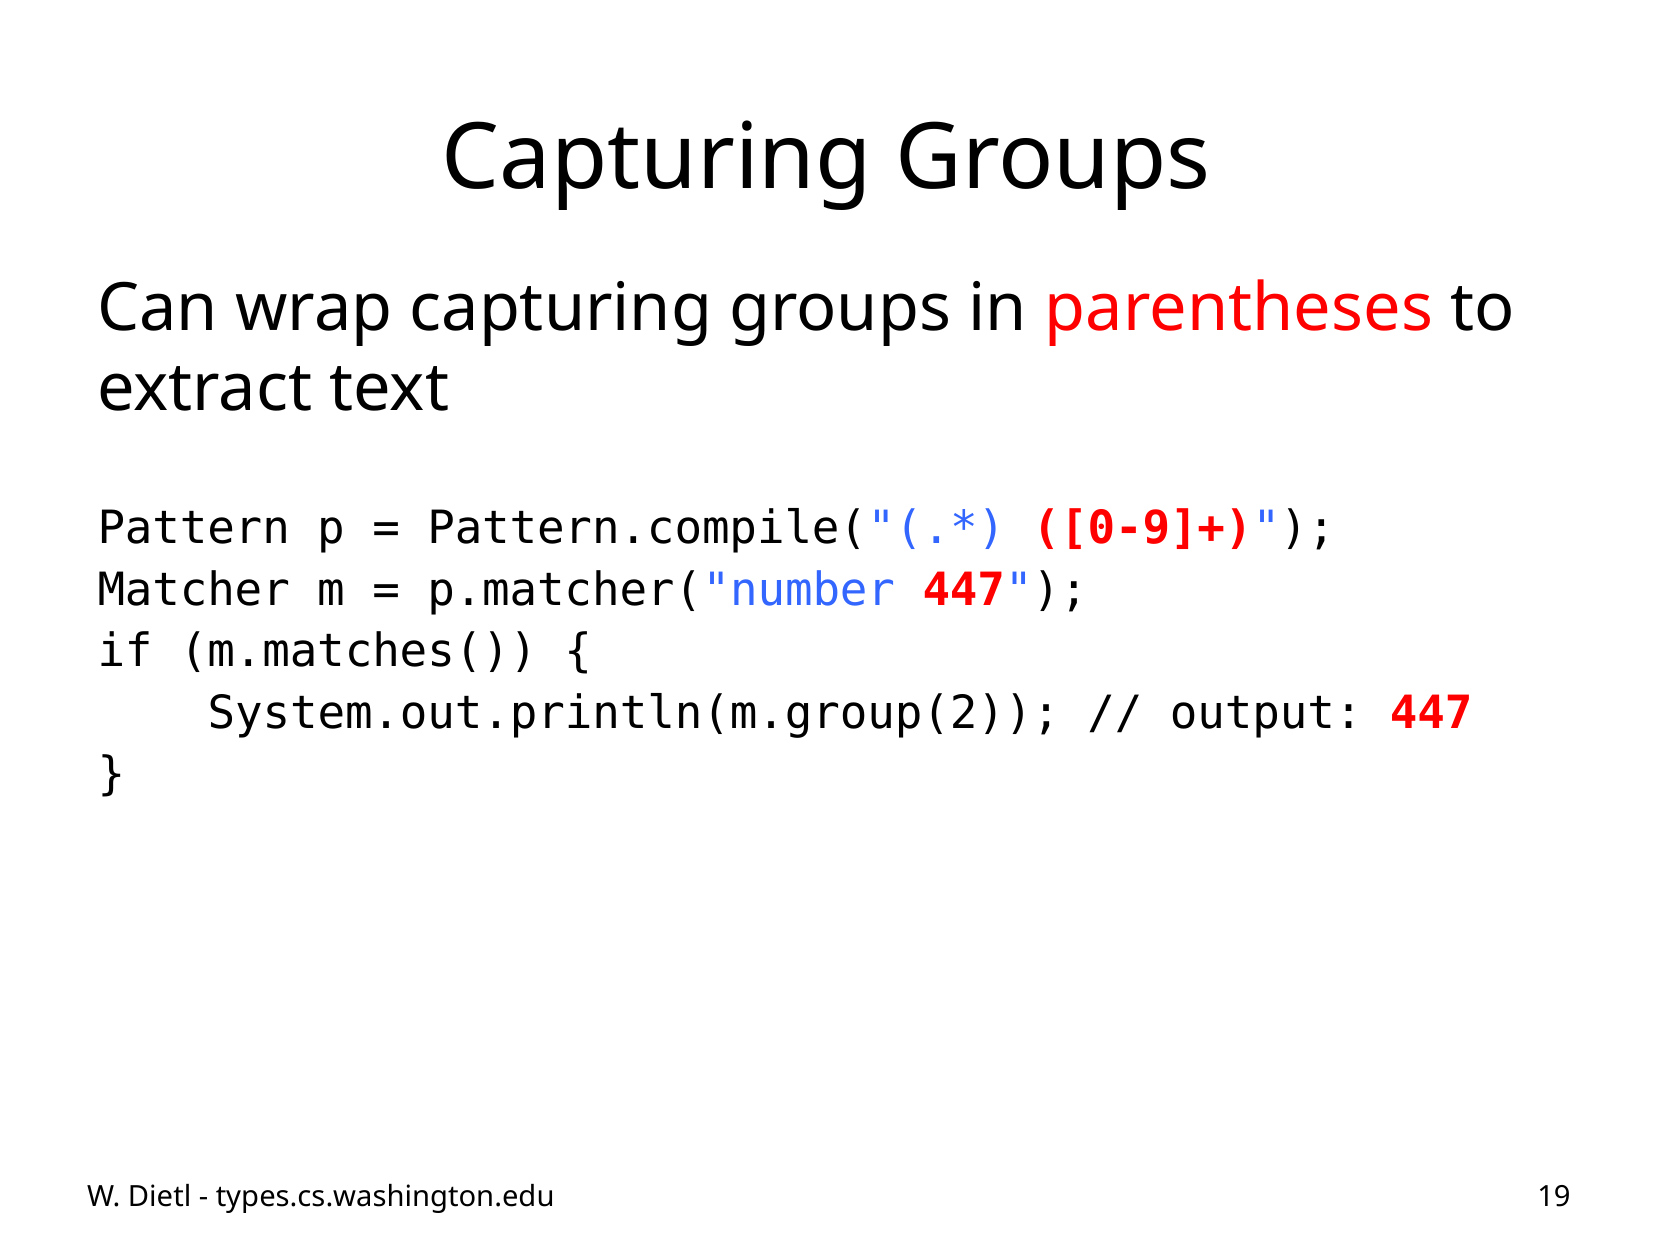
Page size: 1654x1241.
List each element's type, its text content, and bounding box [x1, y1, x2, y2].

text_box Can wrap capturing groups in parentheses to extract text [82, 256, 1571, 432]
title Capturing Groups [82, 49, 1571, 256]
text_box Pattern p = Pattern.compile("(.*) ([0-9]+)"); Matcher m = p.matcher("number 447"); if (m.matches()) { System.out.println(m.group(2)); // output: 447 } [82, 493, 1571, 901]
